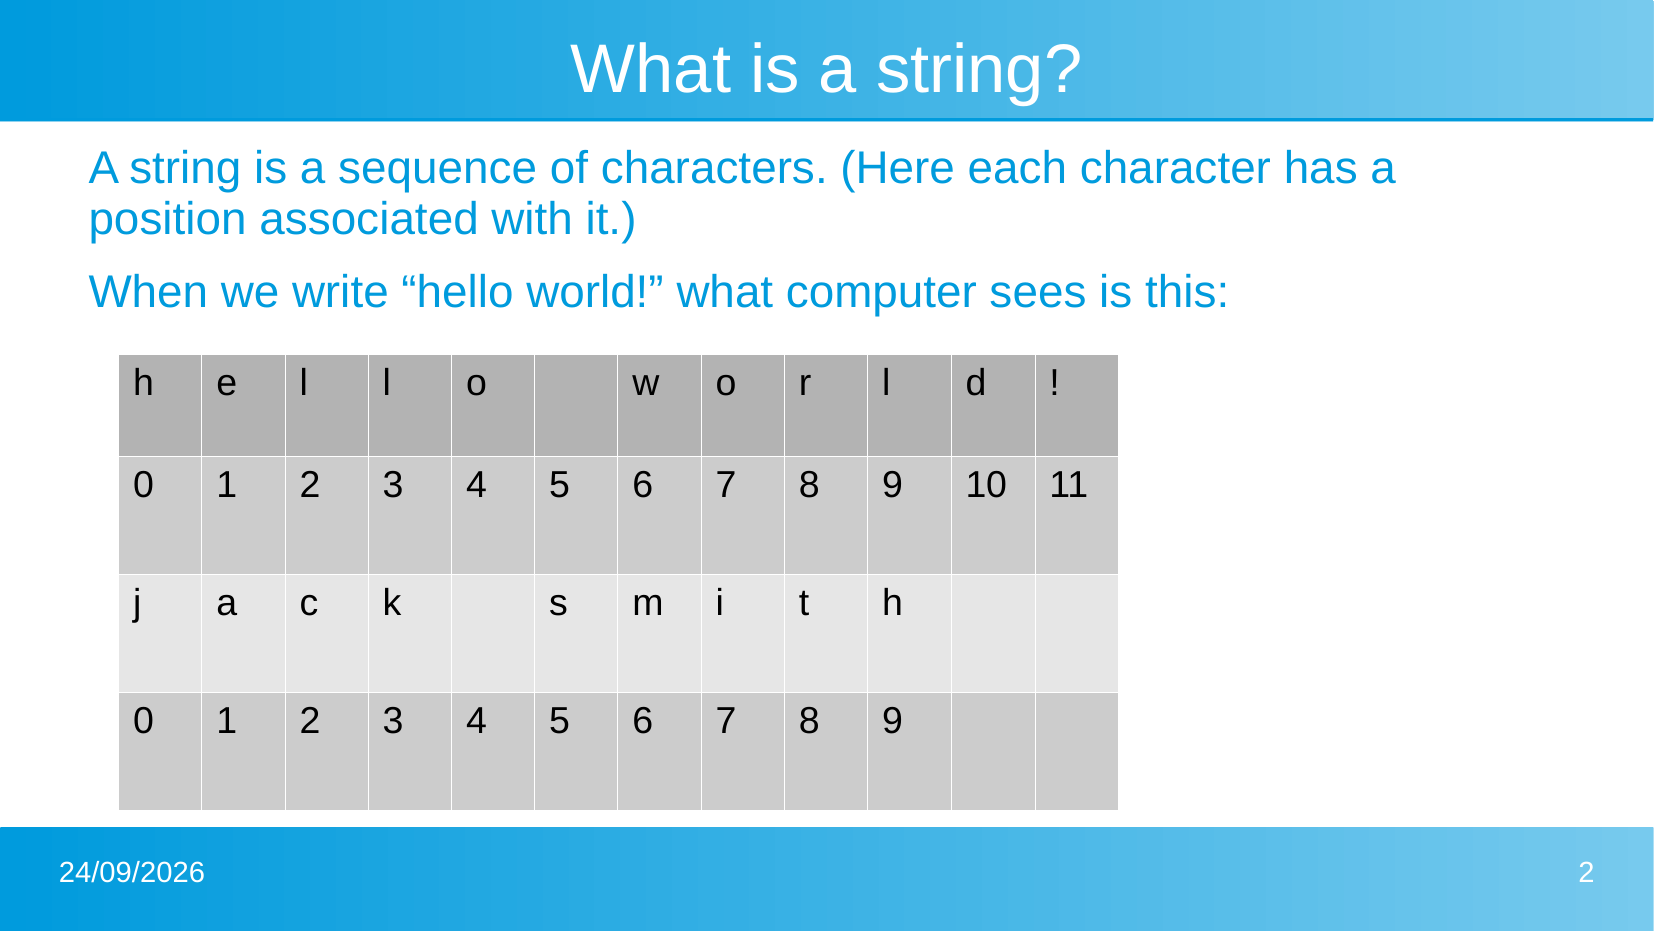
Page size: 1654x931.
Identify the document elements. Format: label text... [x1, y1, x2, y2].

table_cell 7 [702, 693, 784, 810]
table_cell 11 [1036, 457, 1118, 574]
table_cell [1036, 693, 1118, 810]
table_cell 5 [535, 693, 617, 810]
table_header ! [1036, 355, 1118, 456]
table_cell [452, 575, 534, 692]
table_header e [202, 355, 285, 456]
table_cell 3 [369, 693, 451, 810]
list A string is a sequence of characters. (Here each character has a position associated with it.) When we write “hello world!” what computer sees is this: [17, 141, 1554, 733]
table_cell 5 [535, 457, 617, 574]
table_cell 6 [618, 693, 701, 810]
table_cell 4 [452, 457, 534, 574]
table_cell i [702, 575, 784, 692]
table_cell 1 [202, 693, 285, 810]
table_cell 7 [702, 457, 784, 574]
table_cell 9 [868, 457, 951, 574]
table_header o [452, 355, 534, 456]
table_header [535, 355, 617, 456]
table_cell 0 [119, 457, 201, 574]
table_cell 10 [952, 457, 1035, 574]
table_cell [952, 575, 1035, 692]
table_cell m [618, 575, 701, 692]
table_cell a [202, 575, 285, 692]
table_cell 2 [286, 457, 368, 574]
table_header o [702, 355, 784, 456]
table_cell 9 [868, 693, 951, 810]
table_cell 8 [785, 693, 867, 810]
table_header d [952, 355, 1035, 456]
title What is a string? [59, 29, 1595, 108]
table_header h [119, 355, 201, 456]
table_cell [1036, 575, 1118, 692]
table_cell 4 [452, 693, 534, 810]
table_cell s [535, 575, 617, 692]
table_header w [618, 355, 701, 456]
table_cell h [868, 575, 951, 692]
table_header l [868, 355, 951, 456]
table_cell t [785, 575, 867, 692]
table_cell k [369, 575, 451, 692]
table_cell 1 [202, 457, 285, 574]
table_header l [286, 355, 368, 456]
table_cell 0 [119, 693, 201, 810]
table_header l [369, 355, 451, 456]
table_cell 6 [618, 457, 701, 574]
table_cell j [119, 575, 201, 692]
table_cell c [286, 575, 368, 692]
table_cell 2 [286, 693, 368, 810]
table_header r [785, 355, 867, 456]
table_cell 3 [369, 457, 451, 574]
table_cell 8 [785, 457, 867, 574]
table_cell [952, 693, 1035, 810]
